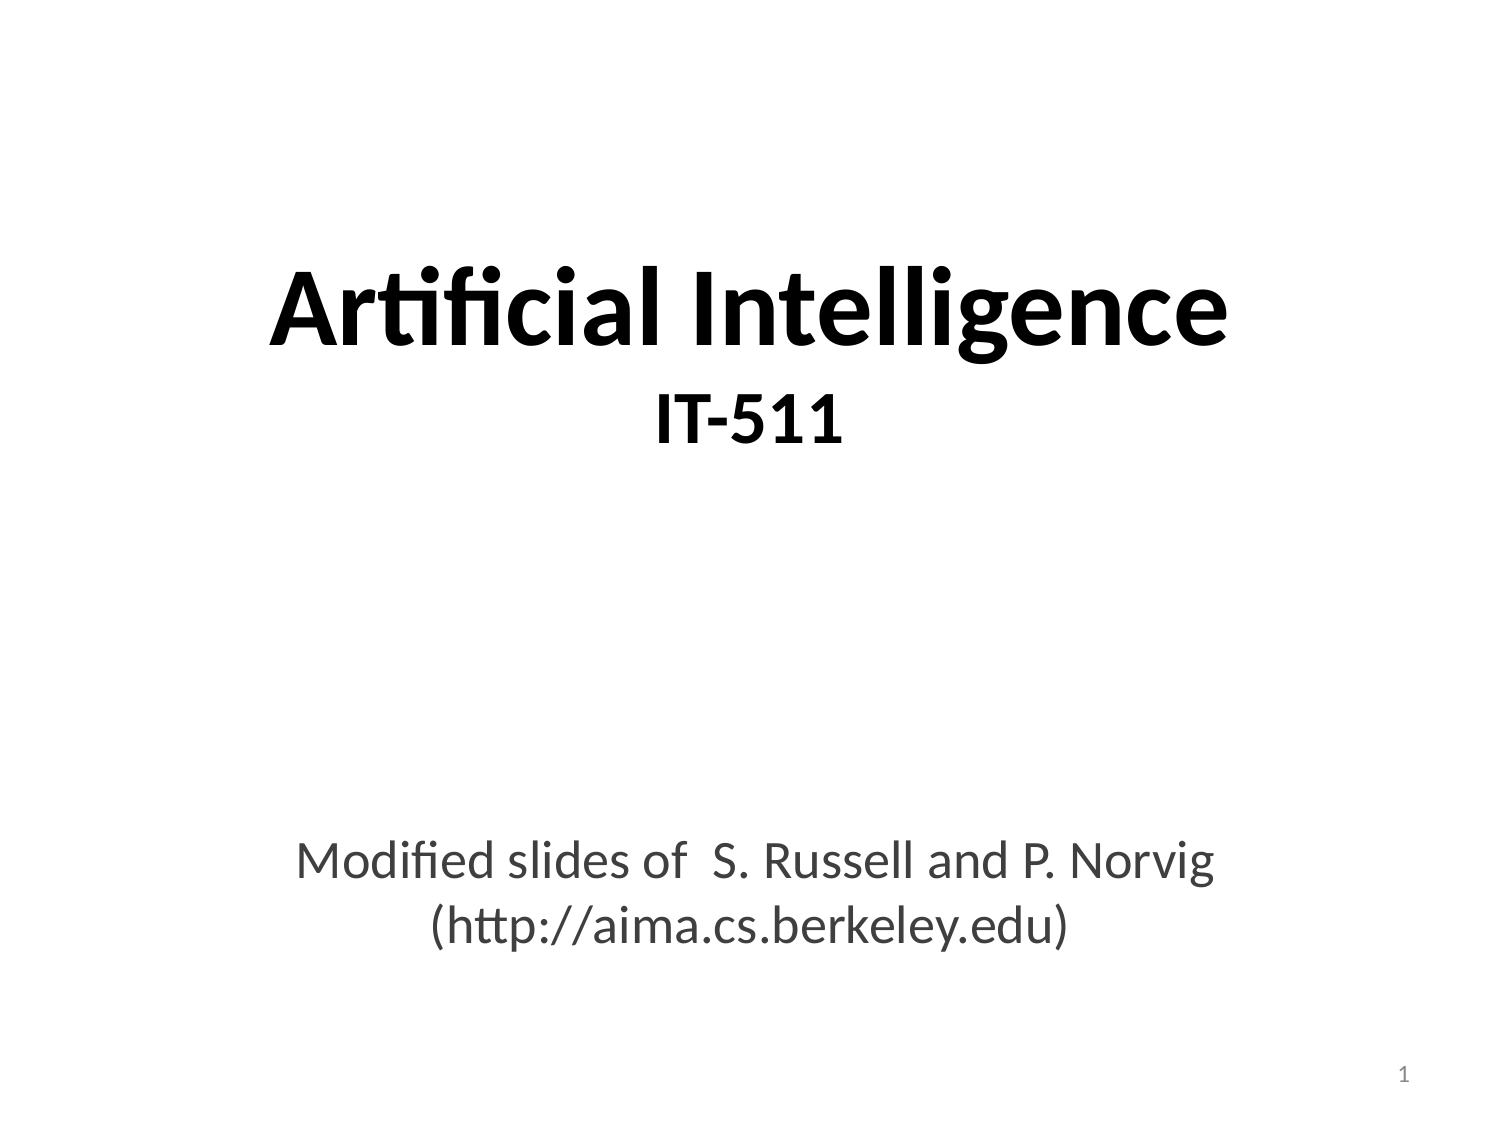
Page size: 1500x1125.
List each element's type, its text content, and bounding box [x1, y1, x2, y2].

slide_number 7 [1074, 1042, 1425, 1103]
subtitle Modified slides of S. Russell and P. Norvig (http://aima.cs.berkeley.edu) [37, 525, 1475, 1088]
title Artificial Intelligence IT-511 [112, 224, 1388, 467]
